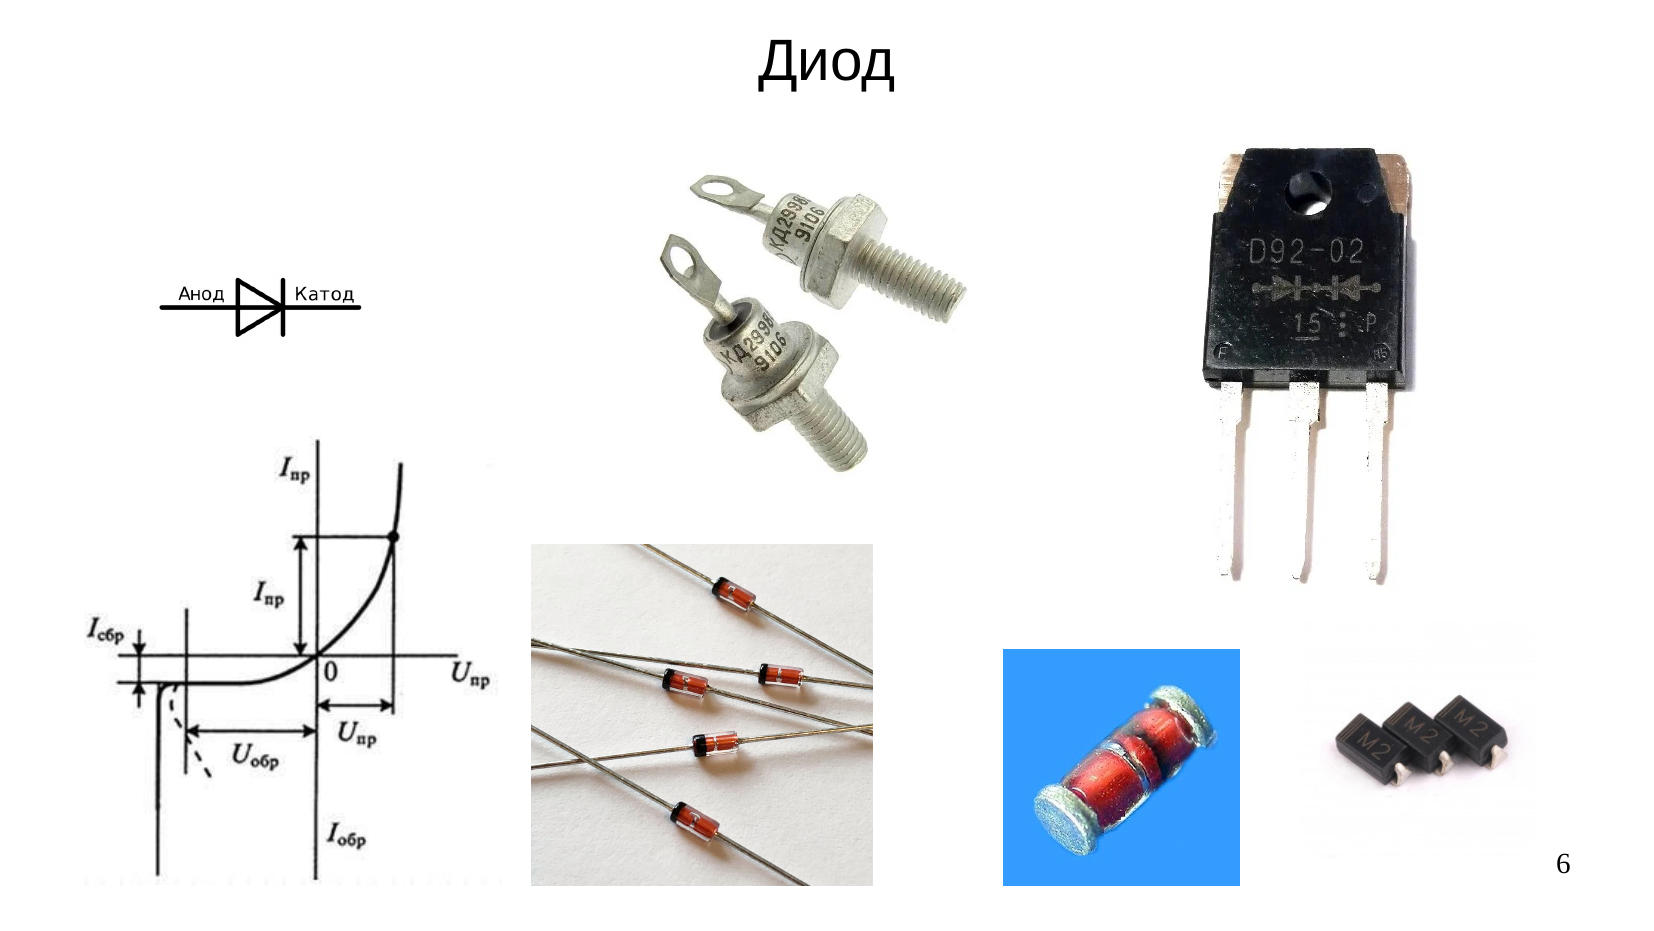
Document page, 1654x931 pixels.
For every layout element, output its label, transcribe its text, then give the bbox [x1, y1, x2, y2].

picture [70, 435, 502, 886]
title Диод [82, 19, 1571, 101]
picture [531, 544, 873, 886]
picture [147, 188, 373, 414]
picture [1003, 649, 1240, 886]
picture [1191, 127, 1430, 597]
picture [648, 162, 975, 485]
picture [1299, 620, 1537, 858]
